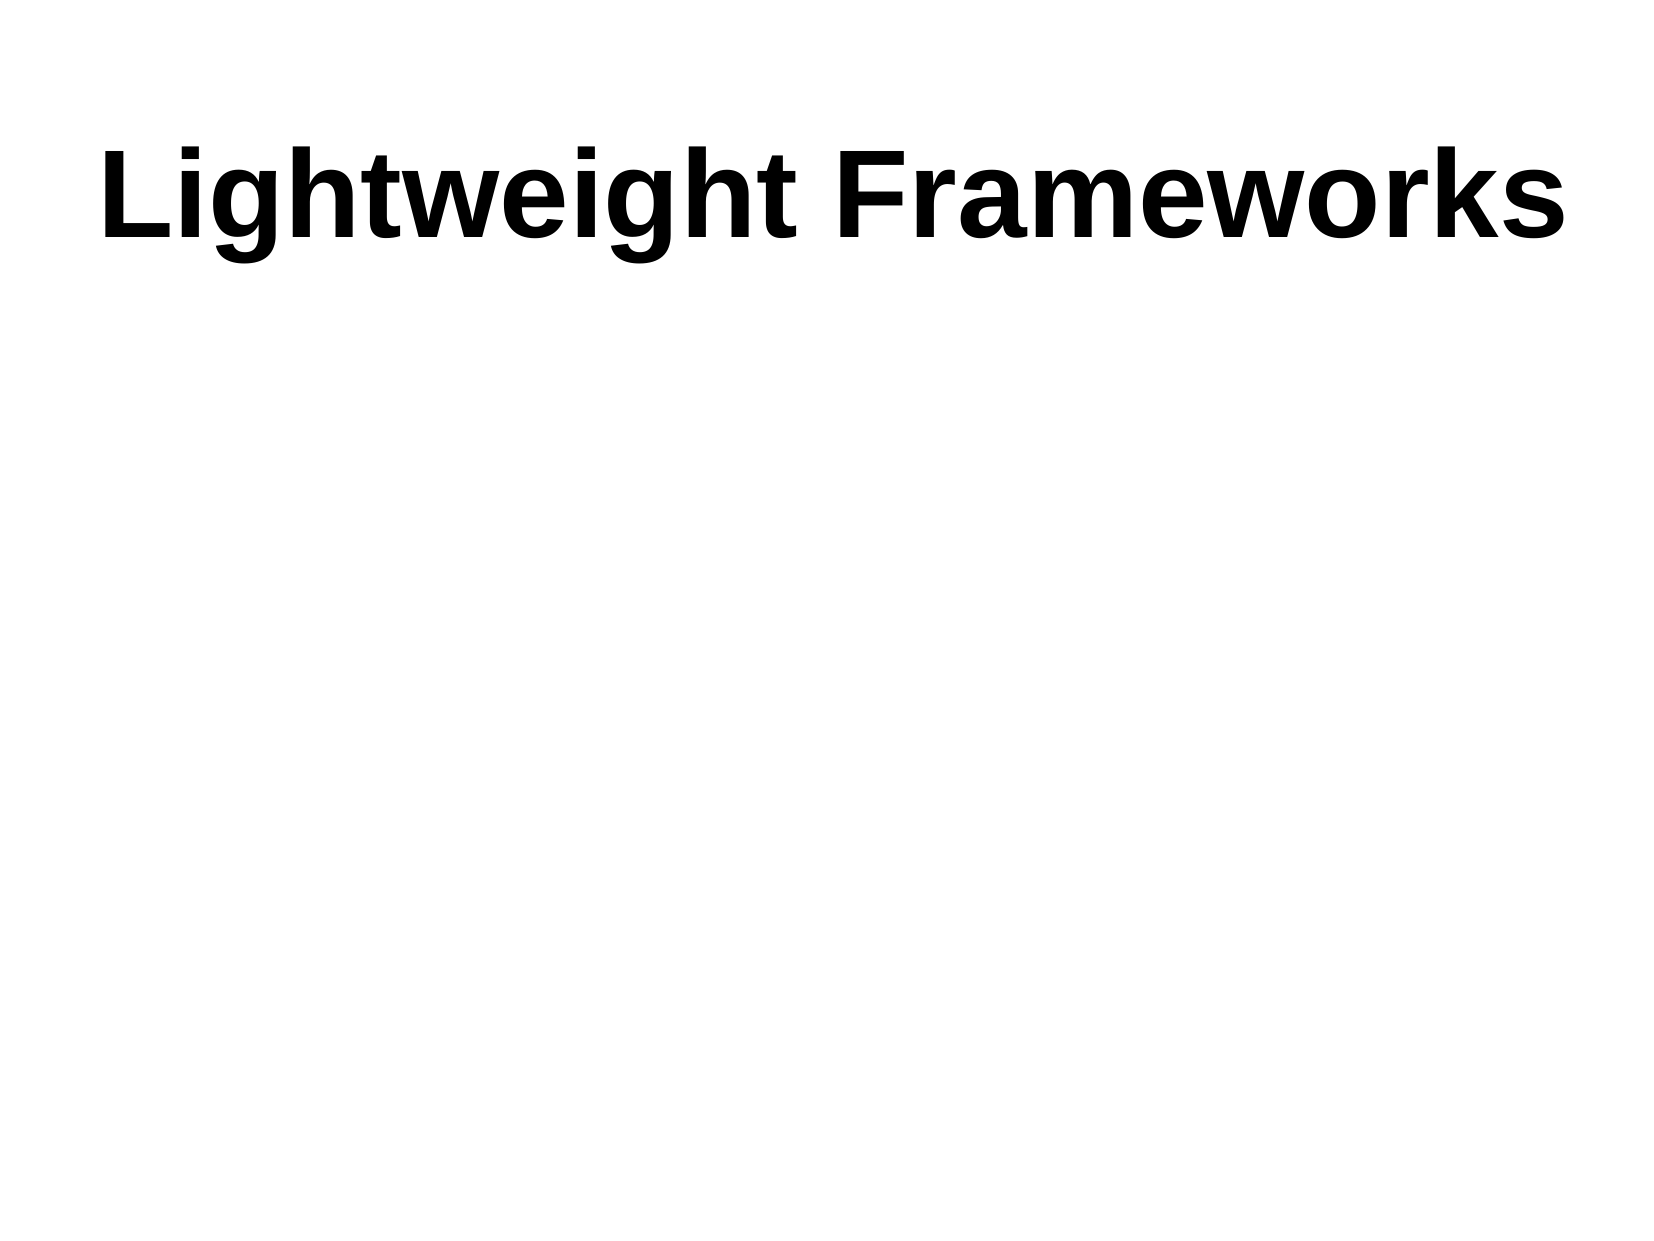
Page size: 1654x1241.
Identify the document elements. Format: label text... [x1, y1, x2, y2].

text_box Lightweight Frameworks [82, 117, 1585, 272]
